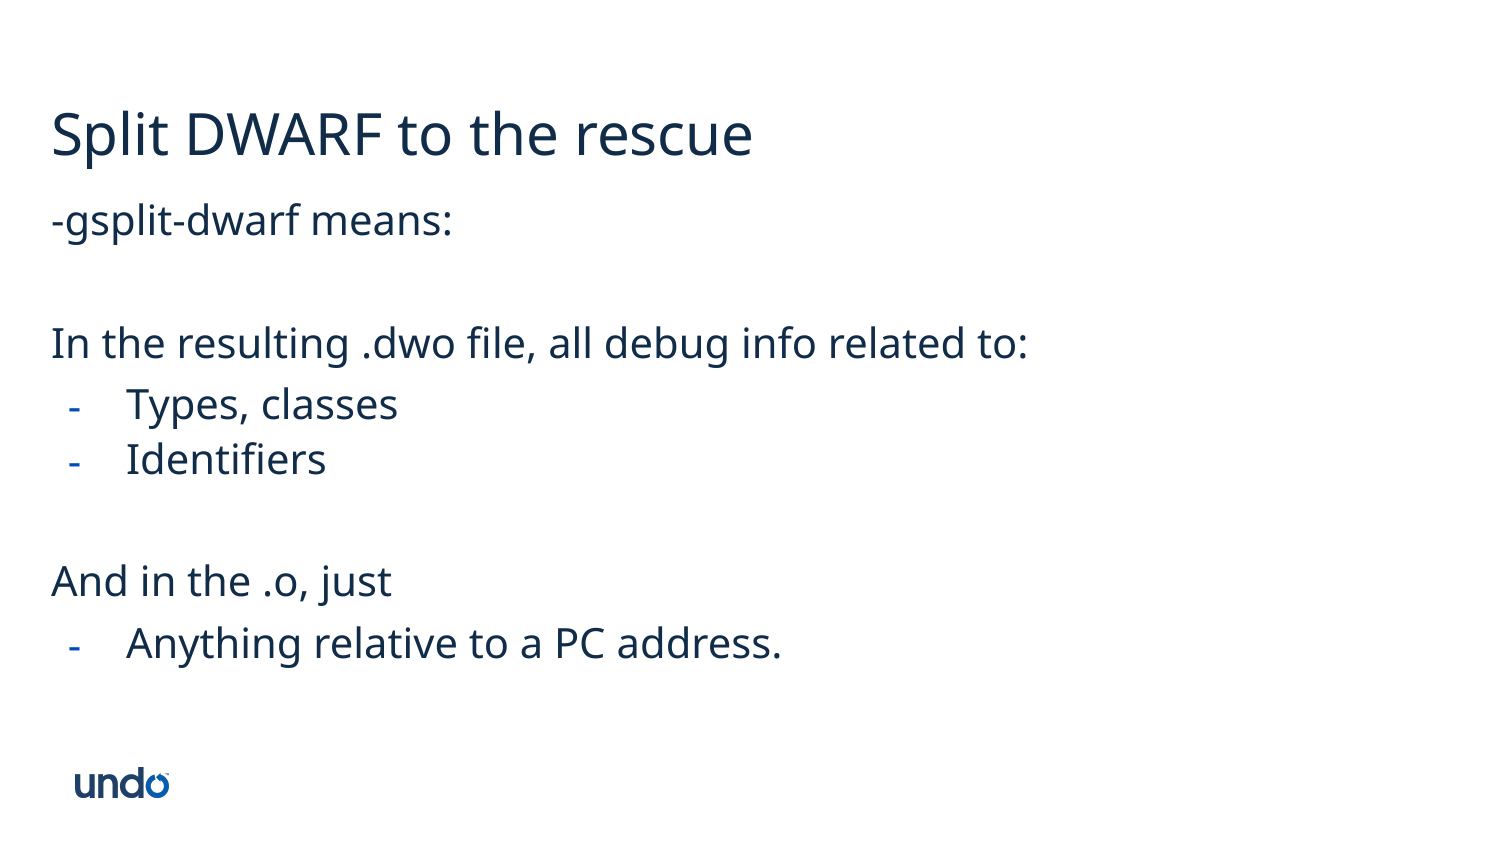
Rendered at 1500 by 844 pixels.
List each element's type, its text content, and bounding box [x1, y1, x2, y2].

title Split DWARF to the rescue [51, 72, 1449, 167]
picture [75, 767, 169, 798]
list -gsplit-dwarf means: In the resulting .dwo file, all debug info related to: Types, classes Identifiers And in the .o, just Anything relative to a PC address. [51, 189, 1449, 750]
